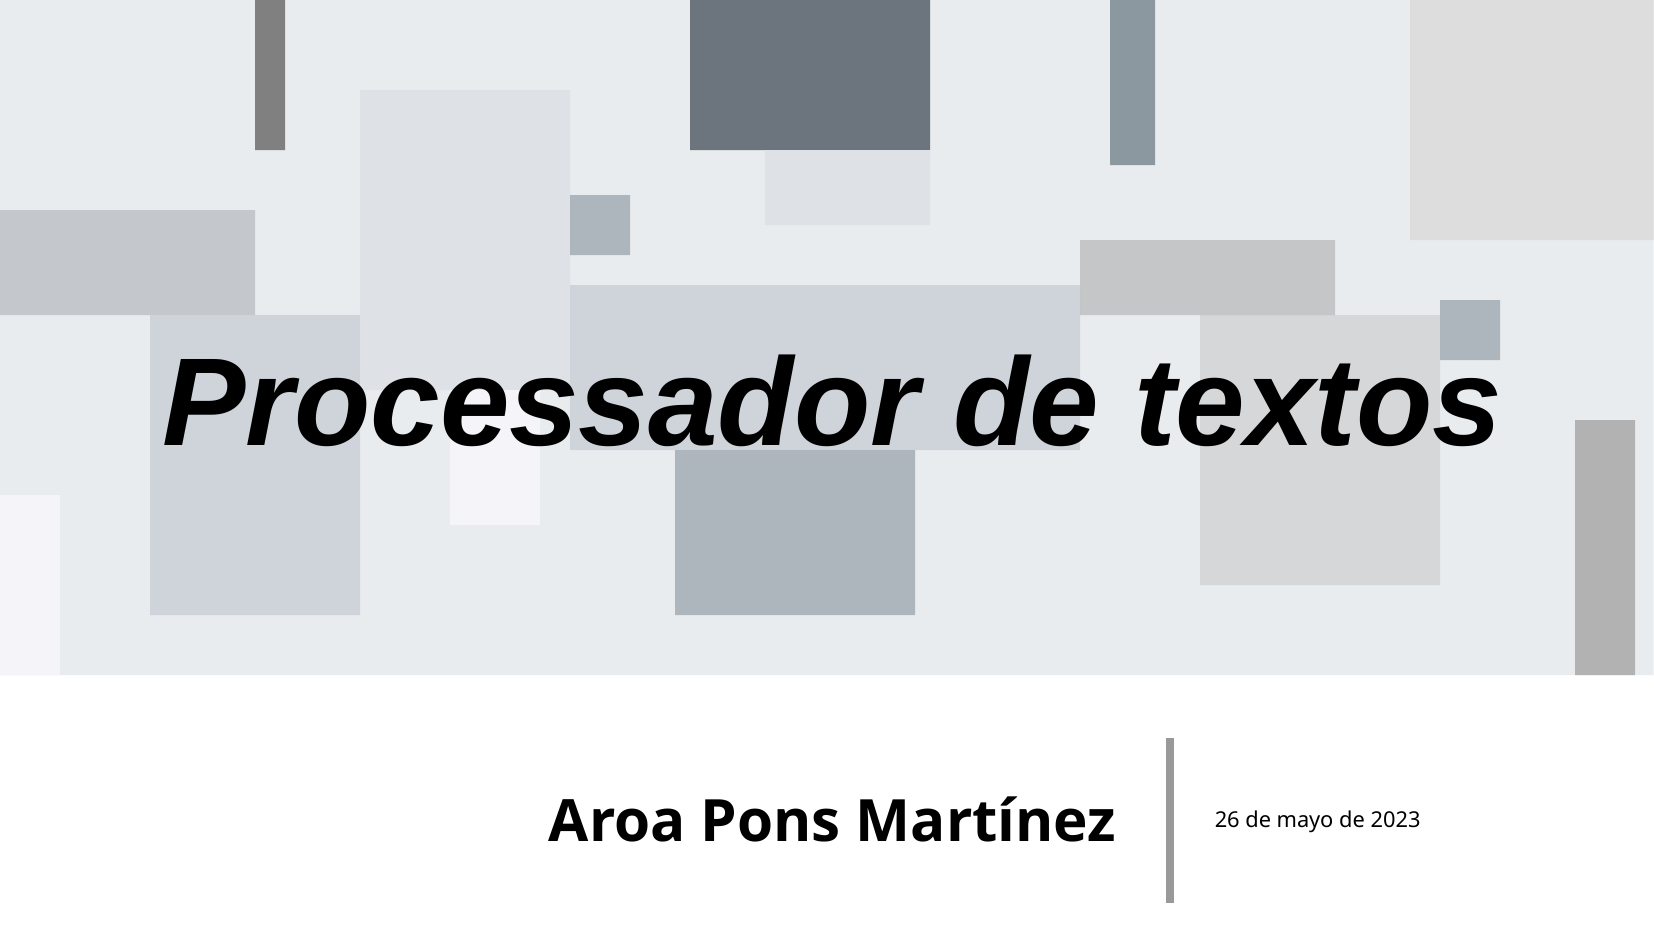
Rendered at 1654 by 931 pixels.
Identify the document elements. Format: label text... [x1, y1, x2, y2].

text_box Aroa Pons Martínez [501, 771, 1131, 931]
text_box 26 de mayo de 2023 [1200, 797, 1591, 879]
title Processador de textos [88, 324, 1577, 481]
